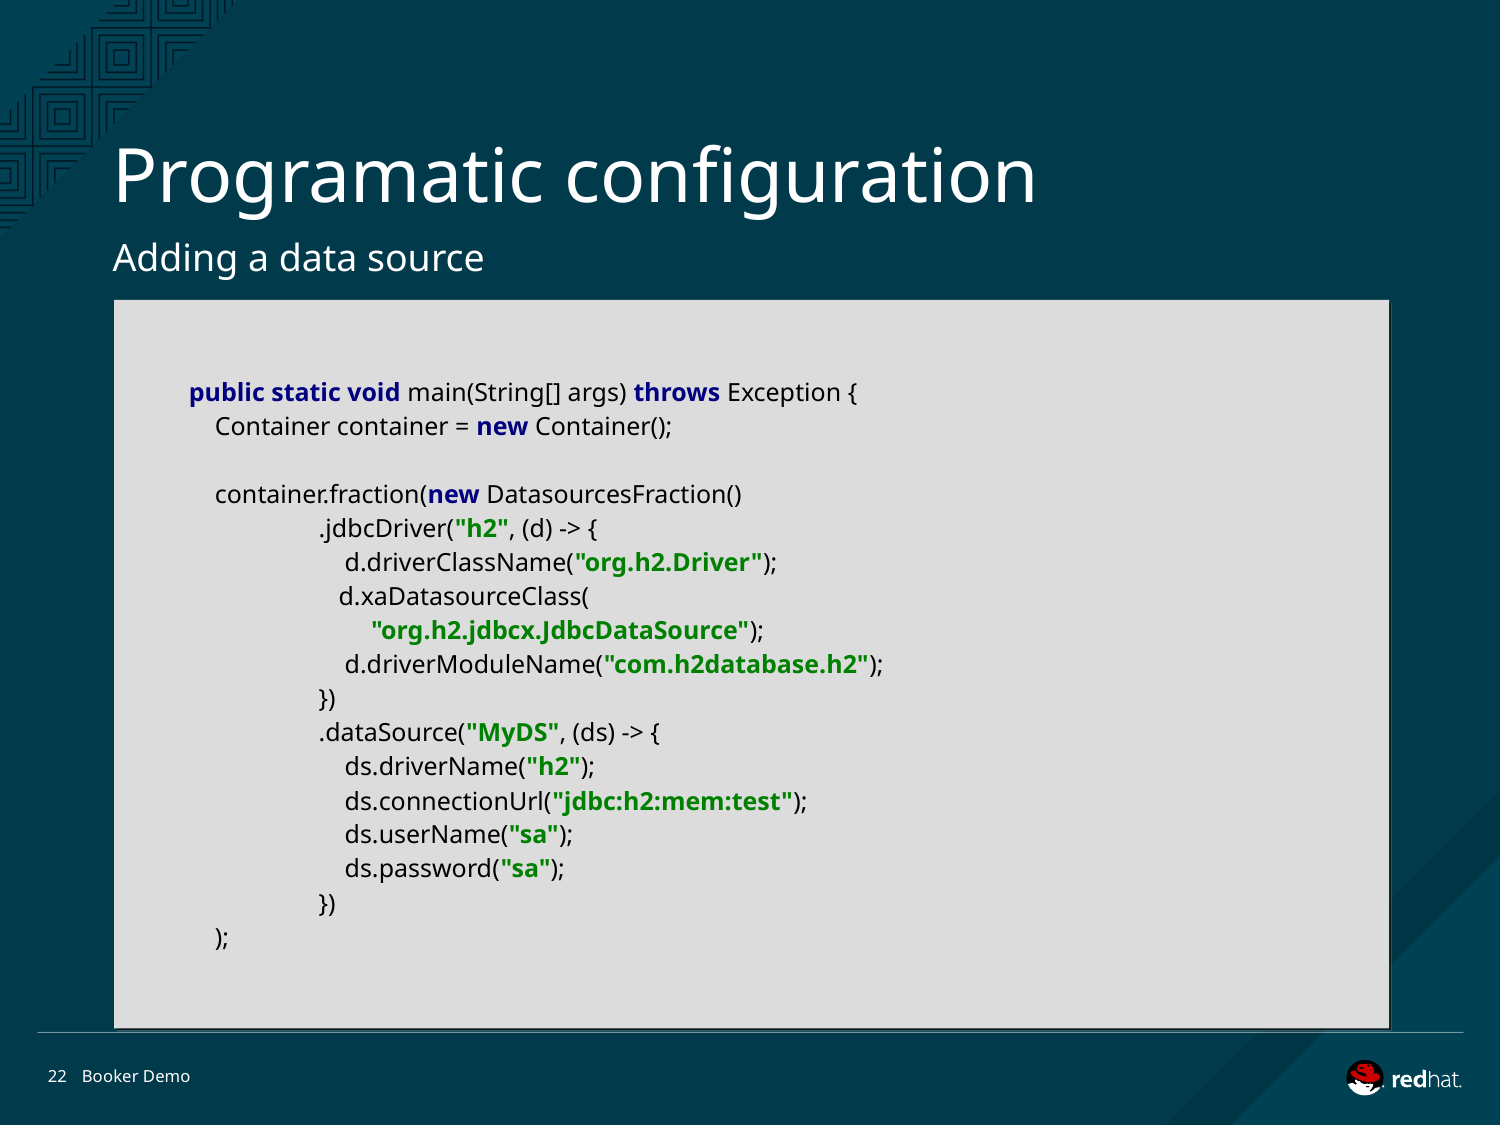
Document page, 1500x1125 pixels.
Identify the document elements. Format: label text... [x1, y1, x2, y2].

title Programatic configuration [112, 0, 1388, 225]
text_box public static void main(String[] args) throws Exception { Container container = new Container(); container.fraction(new DatasourcesFraction() .jdbcDriver("h2", (d) -> { d.driverClassName("org.h2.Driver"); d.xaDatasourceClass( "org.h2.jdbcx.JdbcDataSource"); d.driverModuleName("com.h2database.h2"); }) .dataSource("MyDS", (ds) -> { ds.driverName("h2"); ds.connectionUrl("jdbc:h2:mem:test"); ds.userName("sa"); ds.password("sa"); }) ); [114, 299, 1390, 948]
text_box Adding a data source [112, 231, 1388, 332]
